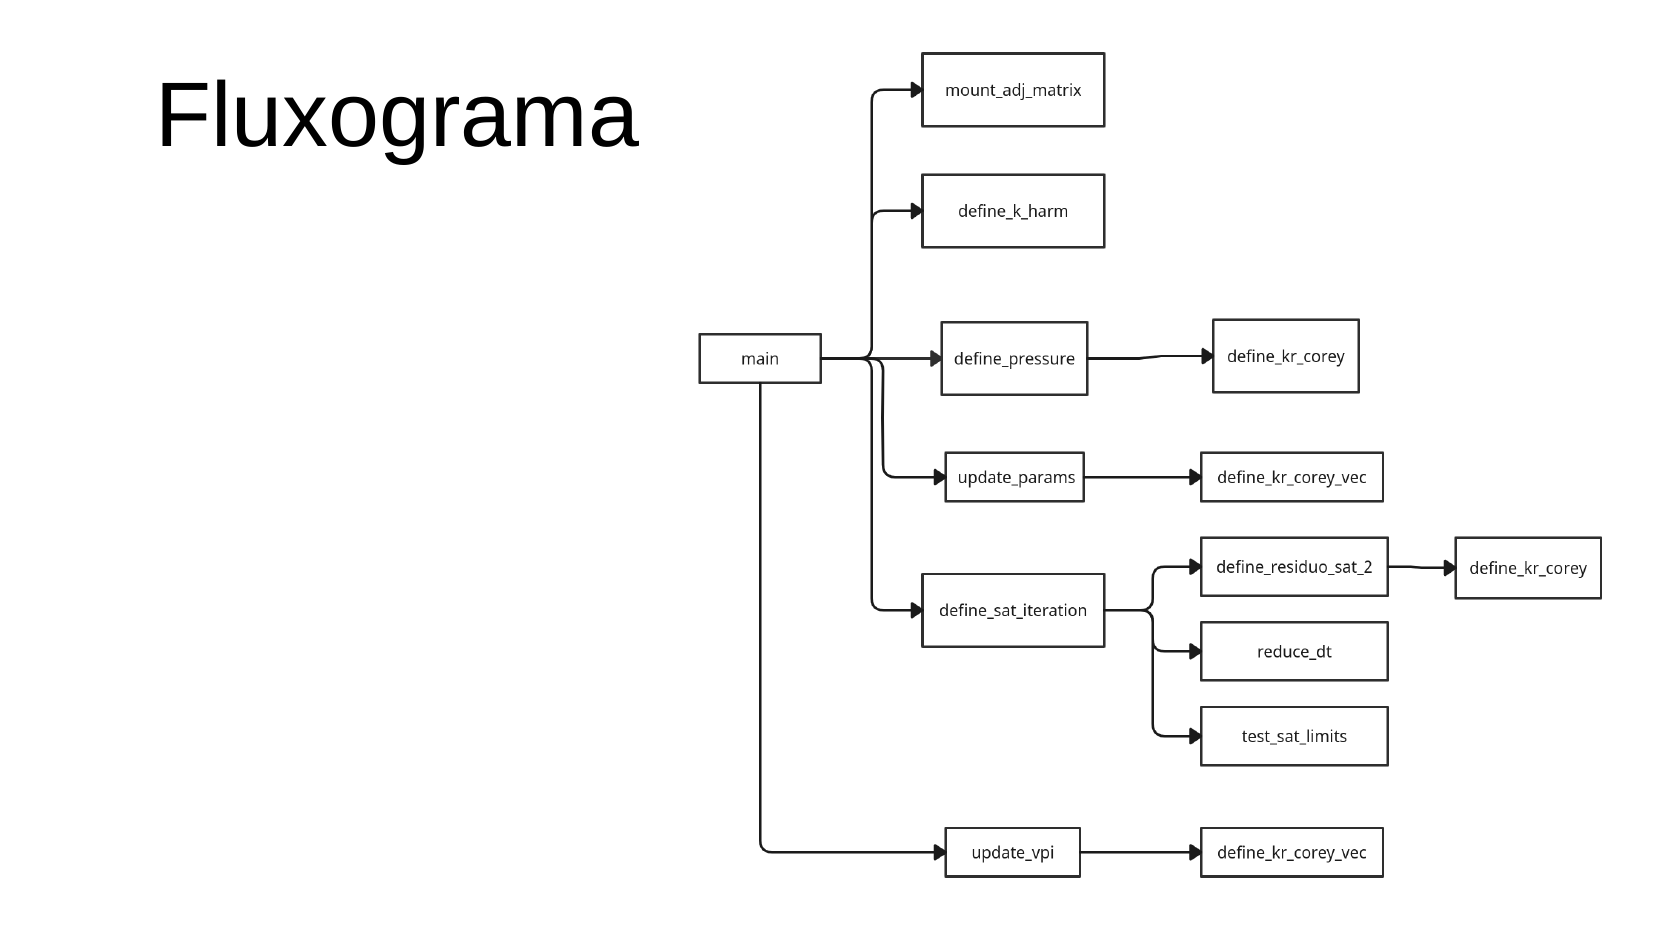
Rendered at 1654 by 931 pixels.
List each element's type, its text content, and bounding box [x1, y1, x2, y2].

picture [675, 29, 1625, 902]
title Fluxograma [82, 37, 675, 193]
